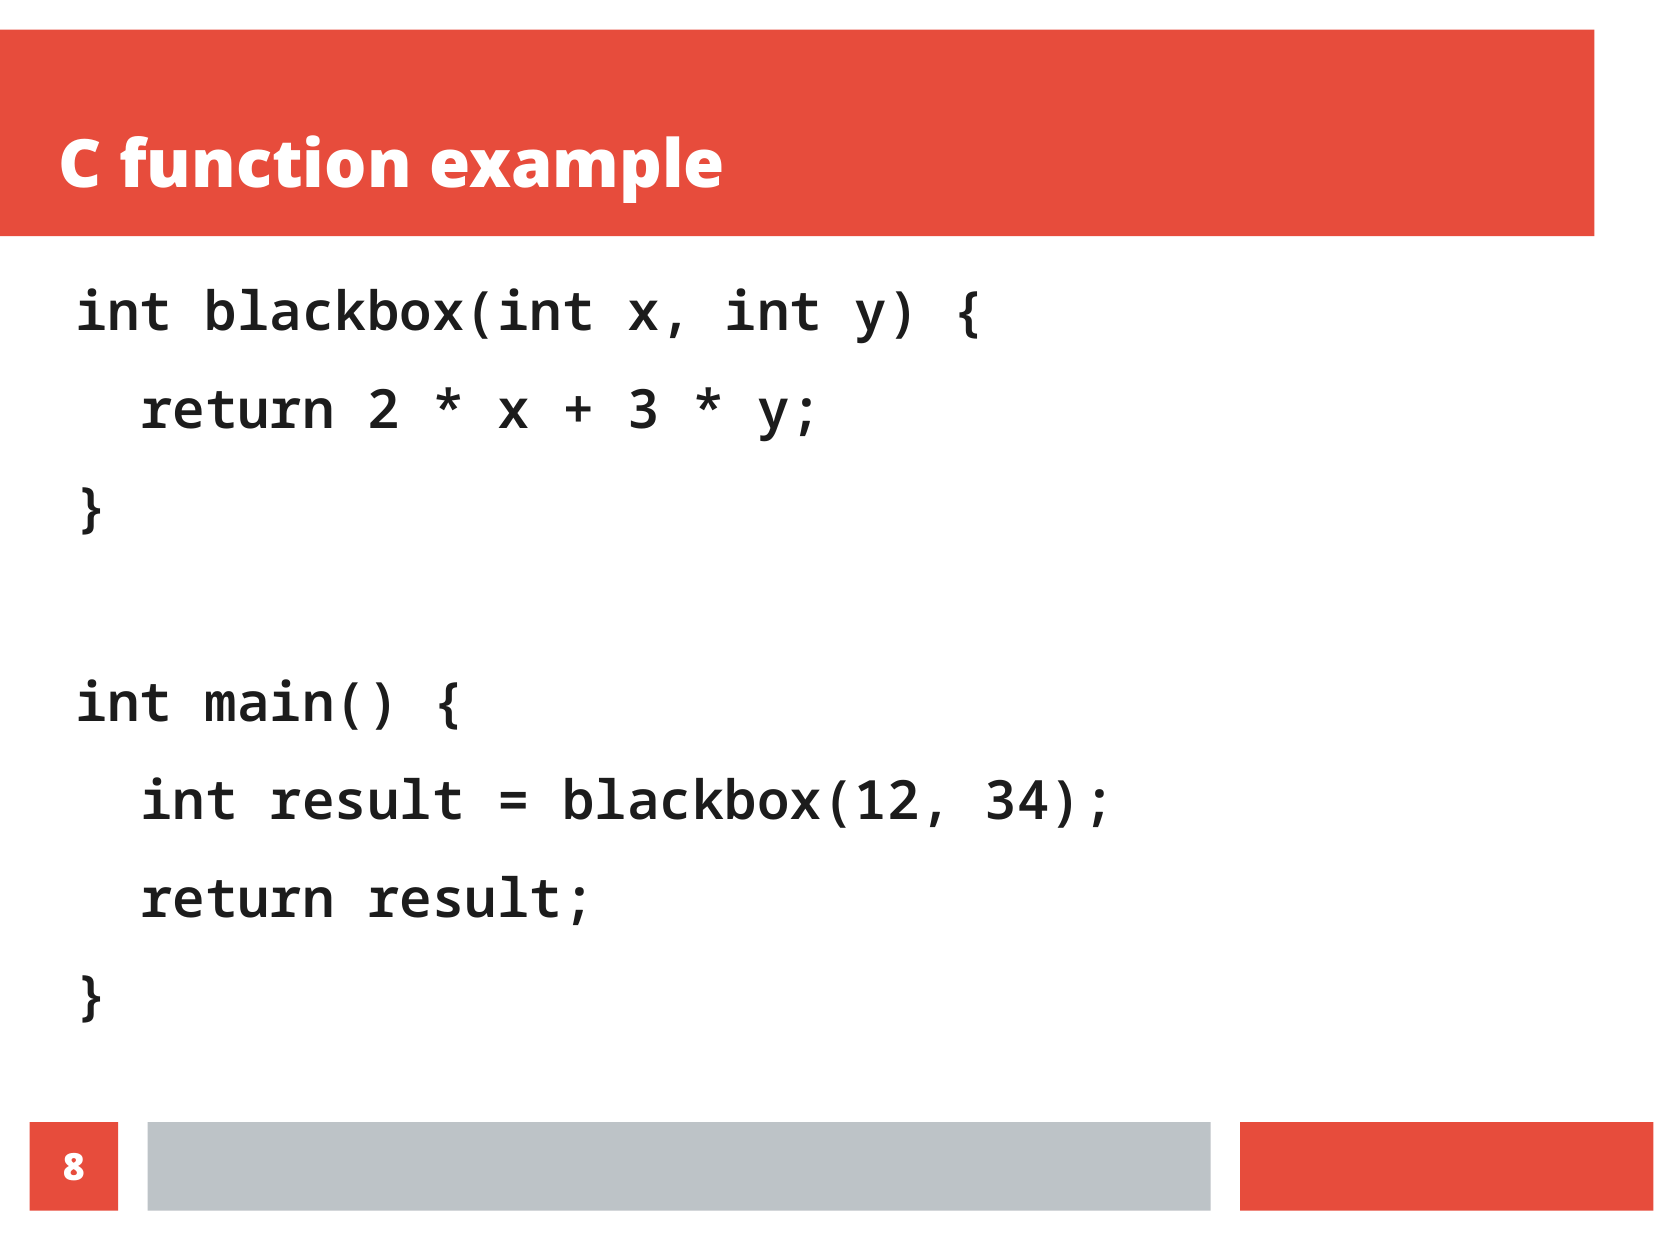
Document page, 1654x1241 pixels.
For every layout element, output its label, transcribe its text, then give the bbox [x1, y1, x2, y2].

title C function example [59, 59, 1595, 207]
list int blackbox(int x, int y) { return 2 * x + 3 * y; } int main() { int result = blackbox(12, 34); return result; } [75, 272, 1561, 1066]
